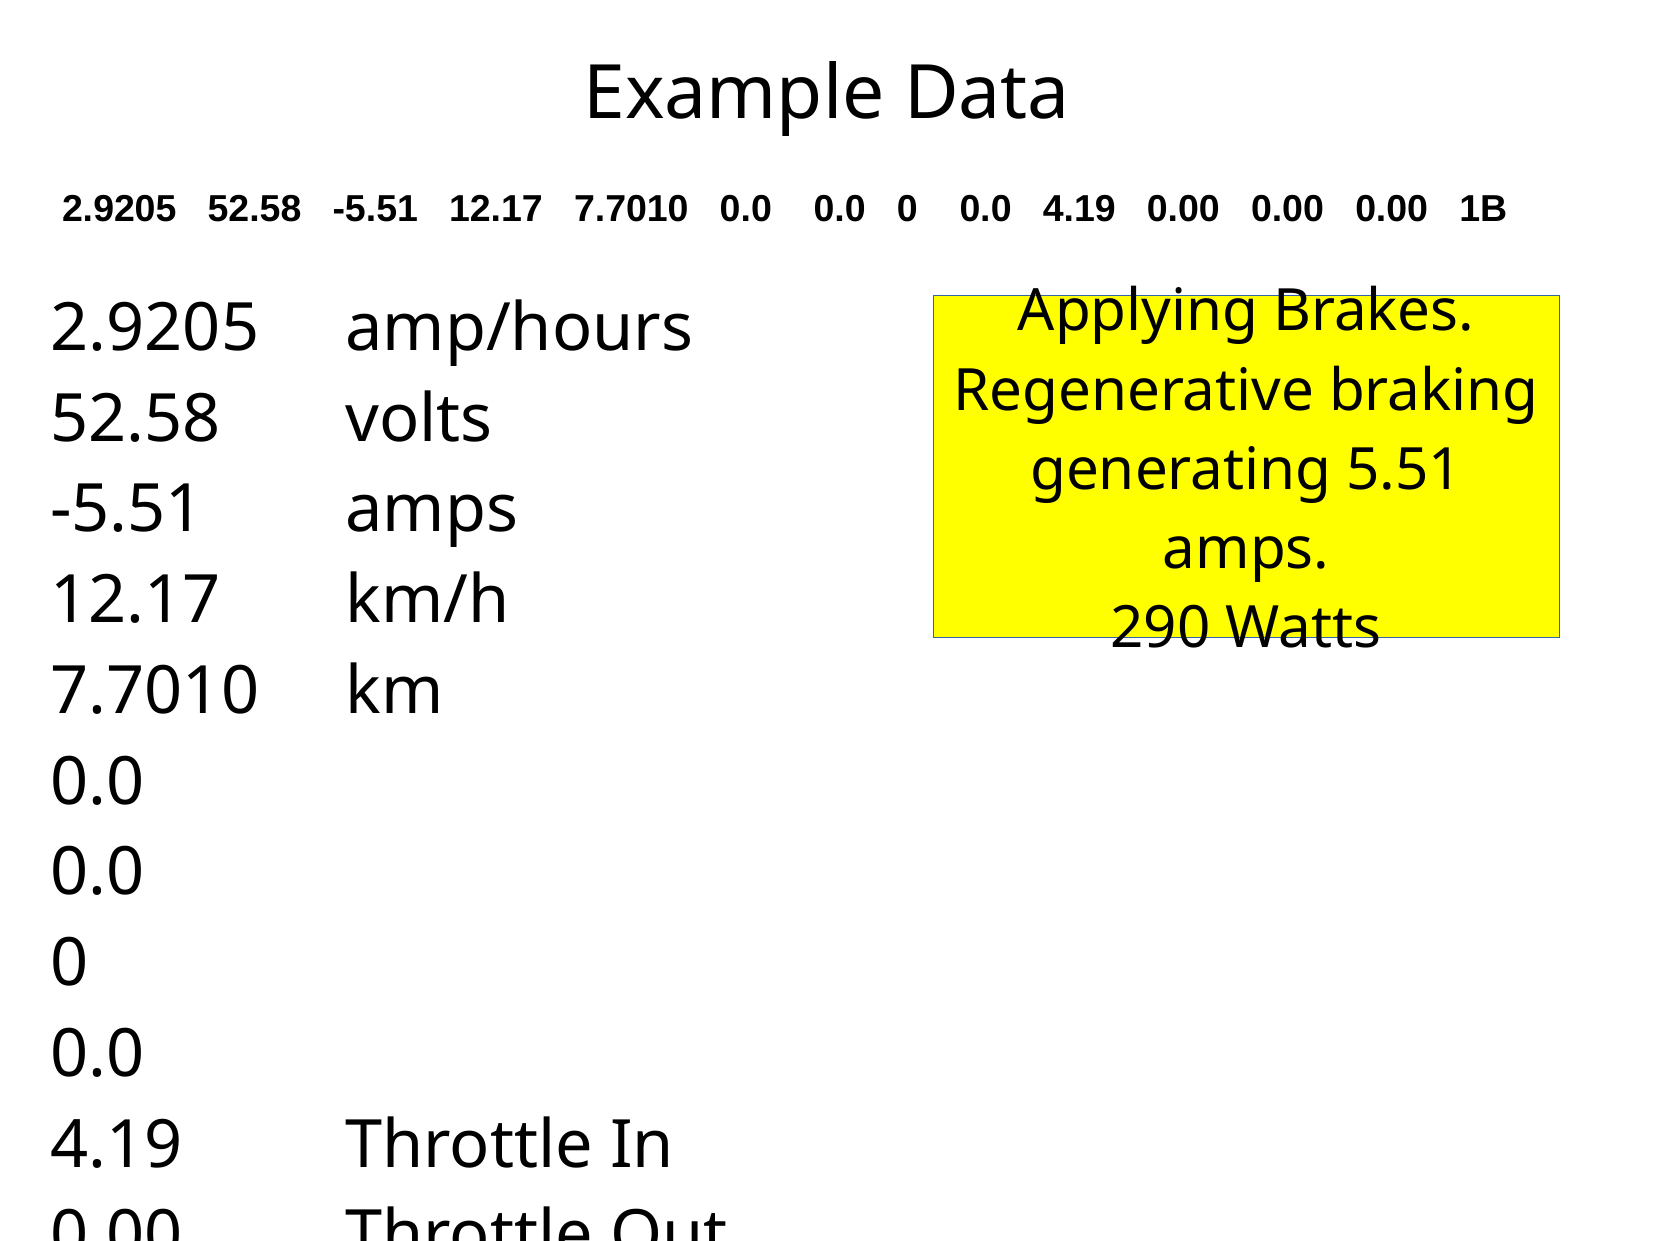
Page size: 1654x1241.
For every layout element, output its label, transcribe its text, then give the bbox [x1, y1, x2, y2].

text_box Applying Brakes. Regenerative braking generating 5.51 amps. 290 Watts [933, 295, 1560, 638]
title Example Data [82, 49, 1571, 130]
text_box 2.9205 amp/hours 52.58 volts -5.51 amps 12.17 km/h 7.7010 km 0.0 0.0 0 0.0 4.19 Throttle In 0.00 Throttle Out 0.00 0.00 1B Flags: B=Brakes on [35, 271, 1595, 1218]
text_box 2.9205 52.58 -5.51 12.17 7.7010 0.0 0.0 0 0.0 4.19 0.00 0.00 0.00 1B [47, 179, 1571, 271]
